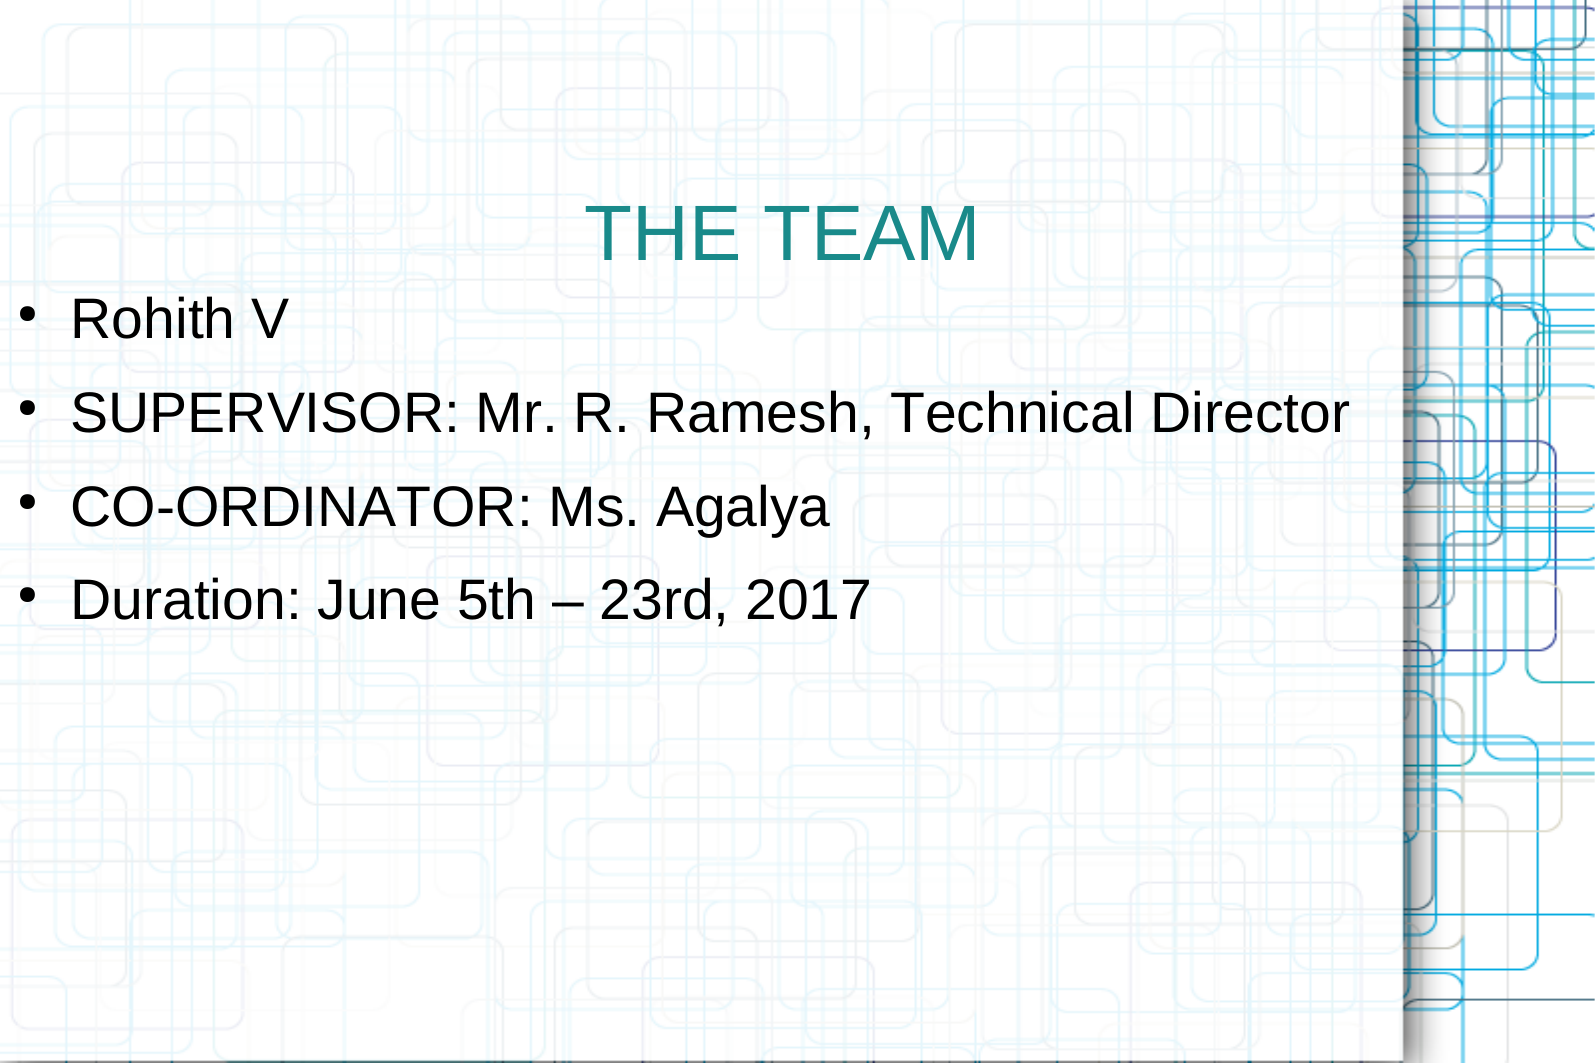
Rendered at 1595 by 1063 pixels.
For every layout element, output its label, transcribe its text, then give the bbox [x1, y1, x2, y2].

list Rohith V SUPERVISOR: Mr. R. Ramesh, Technical Director CO-ORDINATOR: Ms. Agalya Duration: June 5th – 23rd, 2017 [0, 274, 1386, 810]
picture [0, 0, 1595, 1063]
title THE TEAM [113, 80, 1453, 256]
